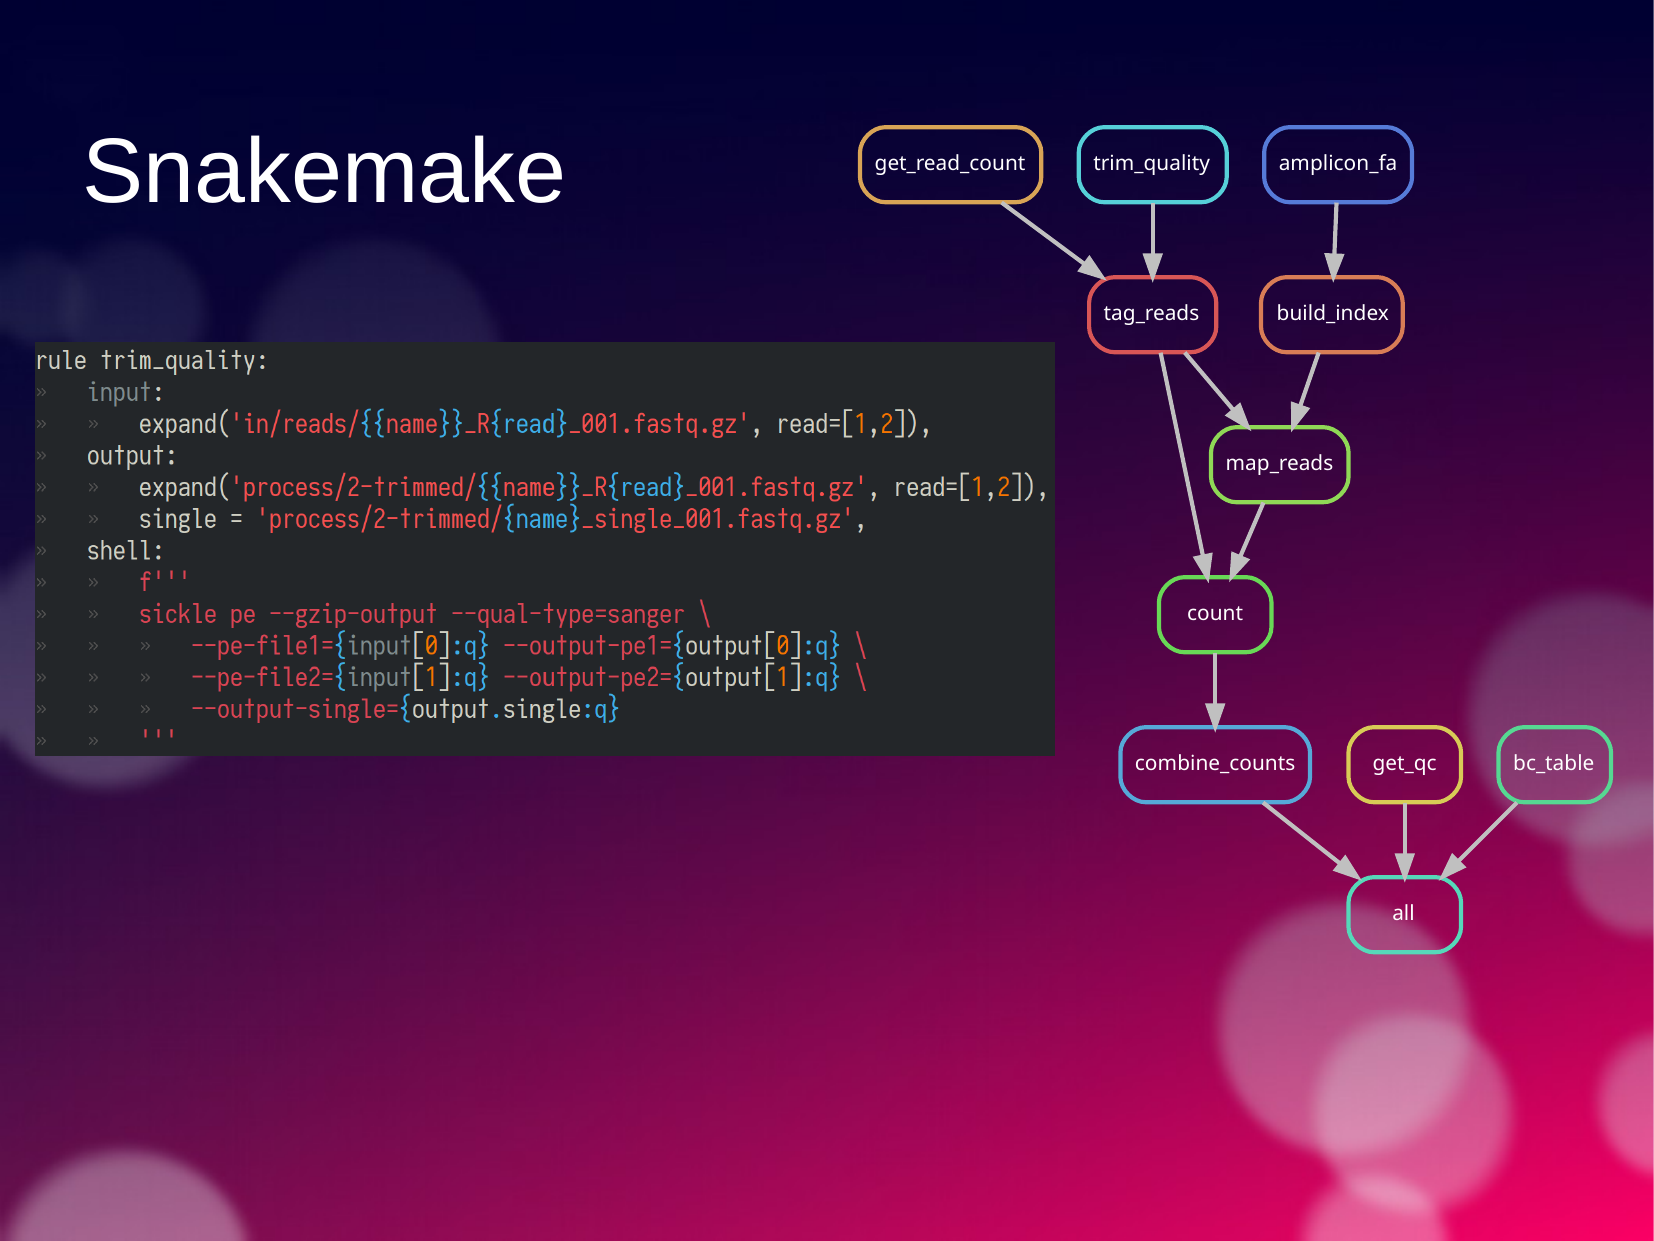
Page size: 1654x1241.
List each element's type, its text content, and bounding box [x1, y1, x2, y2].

title Snakemake [82, 67, 1571, 275]
picture [0, 0, 1654, 1241]
